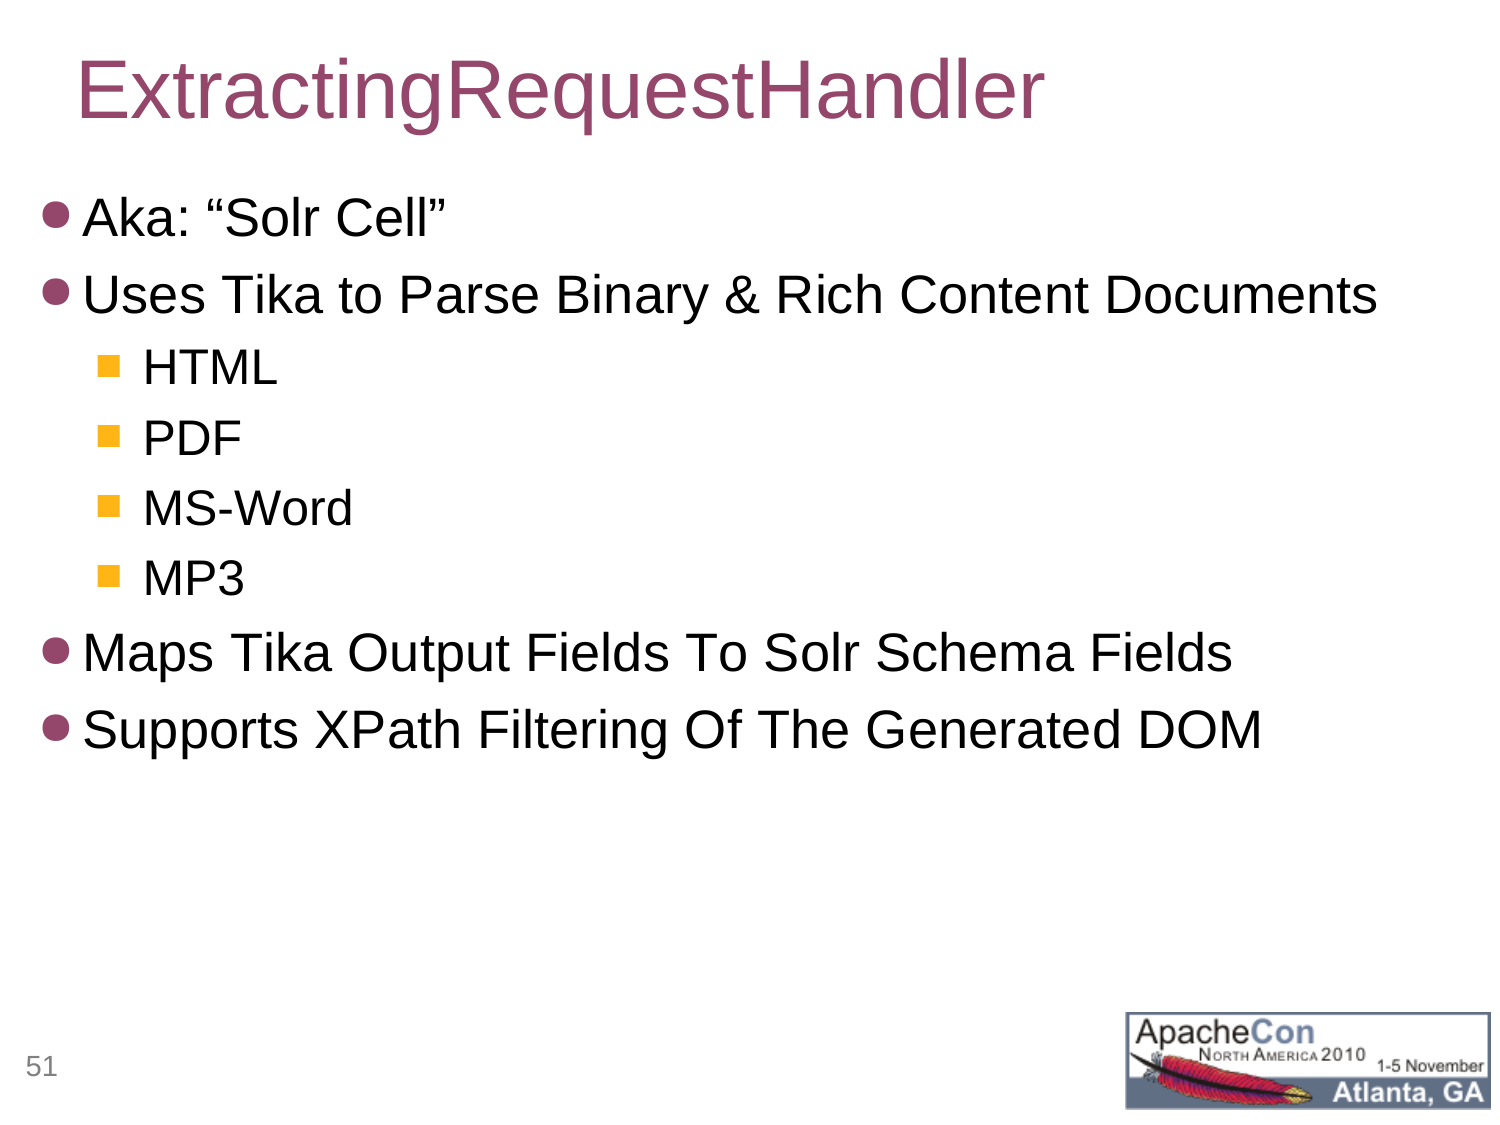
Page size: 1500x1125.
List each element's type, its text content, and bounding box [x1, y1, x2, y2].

title ExtractingRequestHandler [75, 0, 1425, 181]
list Aka: “Solr Cell” Uses Tika to Parse Binary & Rich Content Documents HTML PDF MS-Word MP3 Maps Tika Output Fields To Solr Schema Fields Supports XPath Filtering Of The Generated DOM [37, 187, 1463, 991]
picture [1125, 1012, 1491, 1110]
